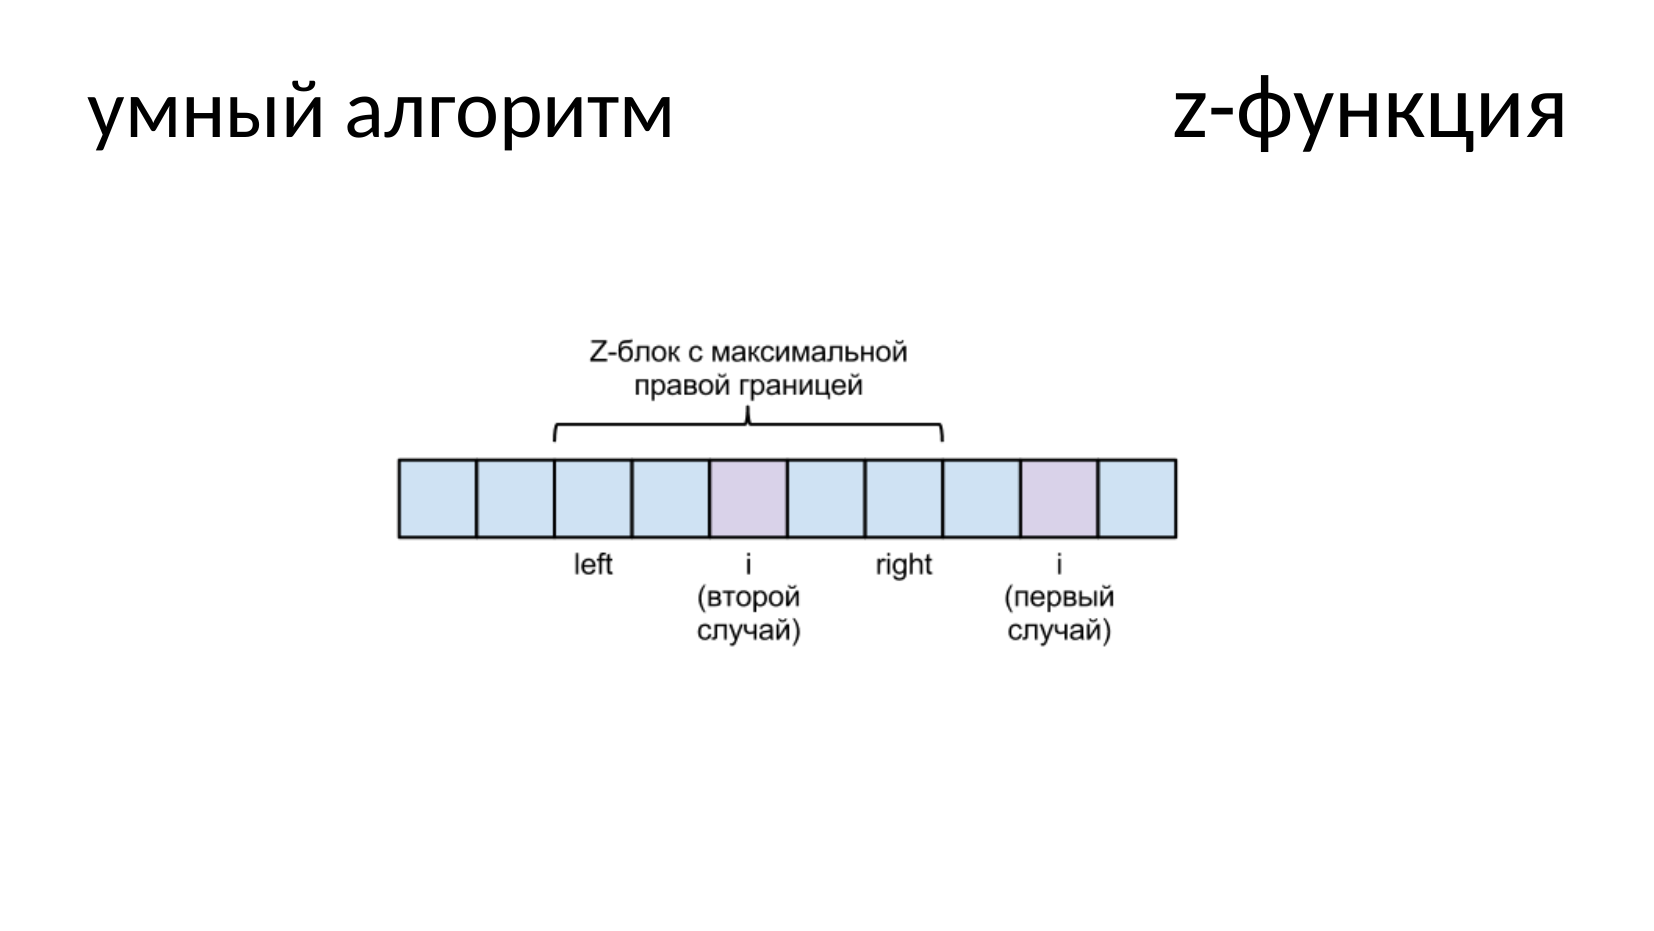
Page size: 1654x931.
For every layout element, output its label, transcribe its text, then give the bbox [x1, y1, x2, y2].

picture [234, 295, 1359, 704]
title умный алгоритм z-функция [82, 37, 1571, 193]
